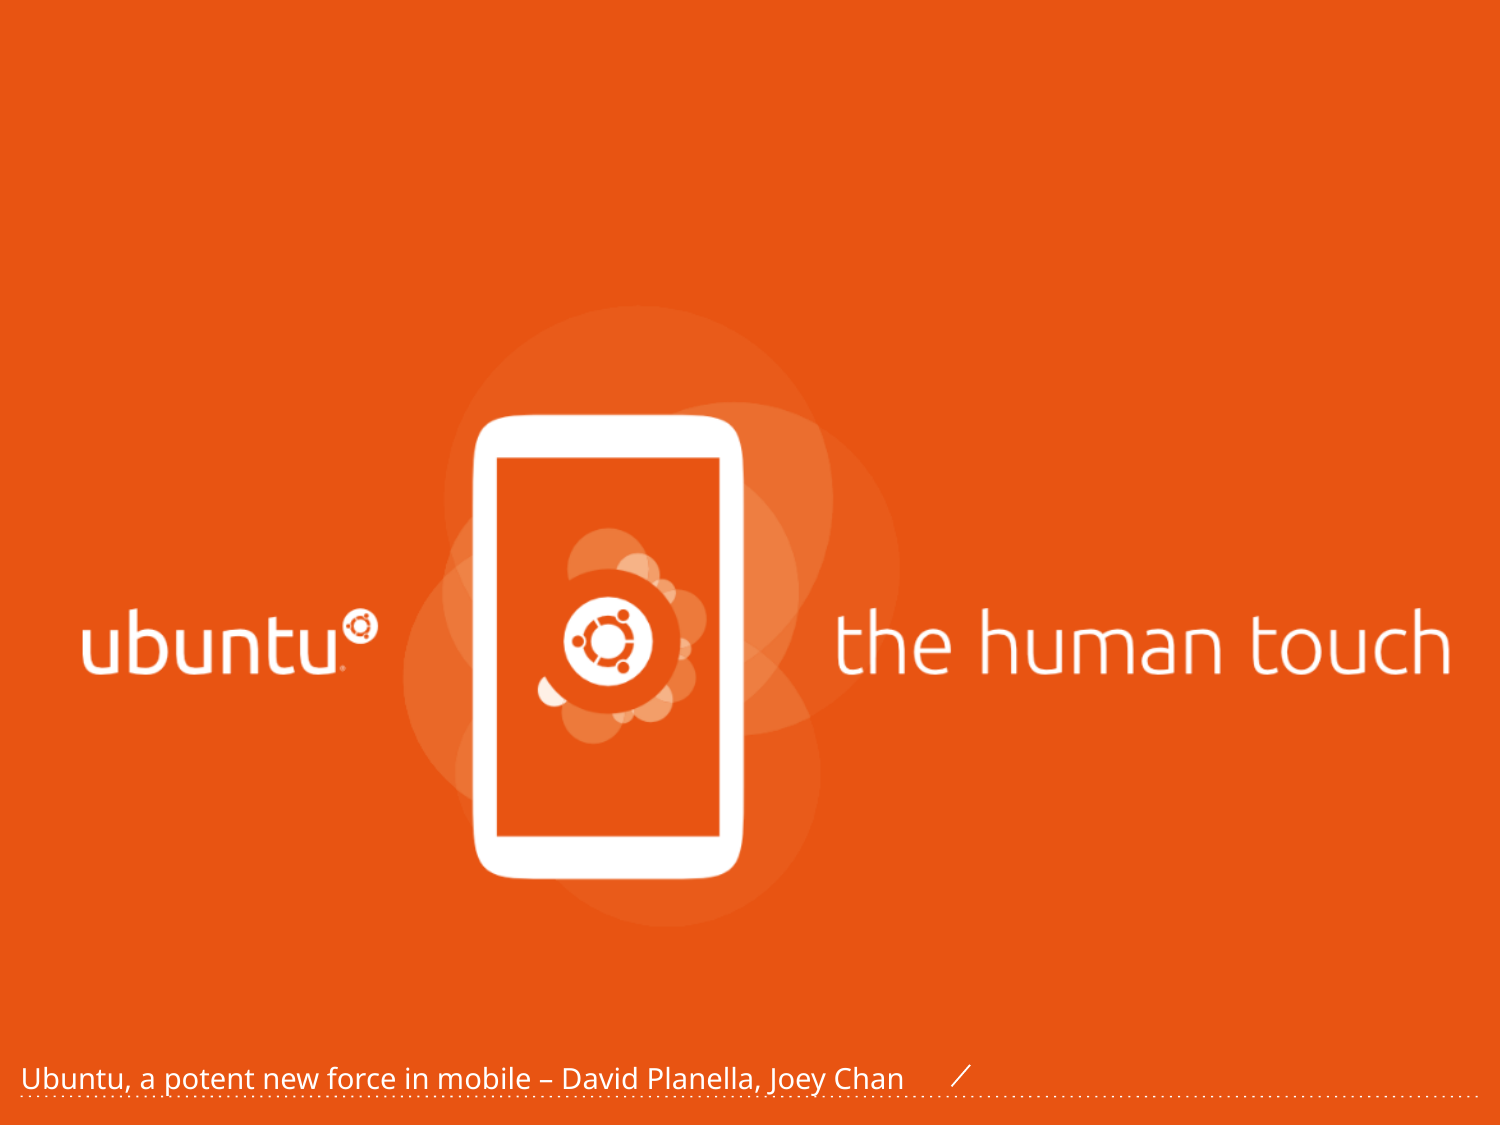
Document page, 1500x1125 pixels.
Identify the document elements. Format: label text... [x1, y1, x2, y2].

picture [47, 259, 1492, 969]
text_box Ubuntu, a potent new force in mobile – David Planella, Joey Chan [5, 1051, 963, 1099]
